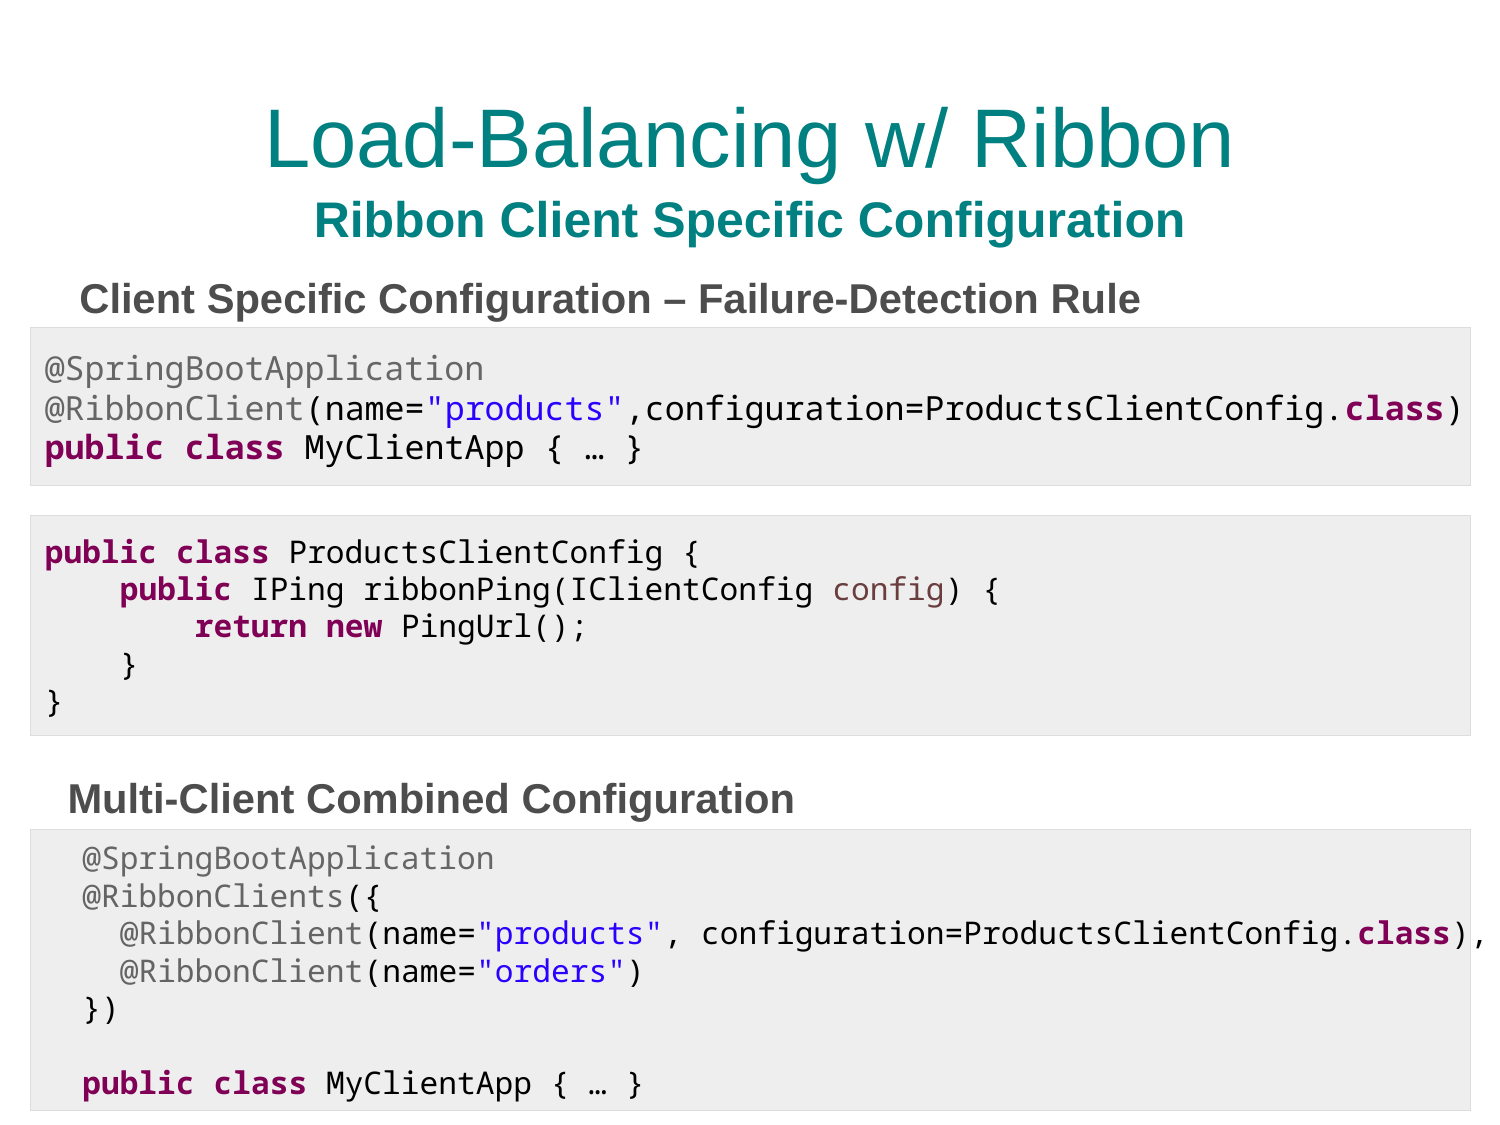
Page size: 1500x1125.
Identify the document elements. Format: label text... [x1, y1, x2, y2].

text_box Multi-Client Combined Configuration [52, 764, 1420, 829]
text_box @SpringBootApplication @RibbonClients({ @RibbonClient(name="products", configuration=ProductsClientConfig.class), @RibbonClient(name="orders") }) public class MyClientApp { … } [30, 829, 1471, 1111]
title Load-Balancing w/ Ribbon [75, 44, 1425, 180]
text_box @SpringBootApplication @RibbonClient(name="products",configuration=ProductsClientConfig.class) public class MyClientApp { … } [30, 327, 1471, 486]
text_box Client Specific Configuration – Failure-Detection Rule [64, 264, 1317, 327]
text_box public class ProductsClientConfig { public IPing ribbonPing(IClientConfig config) { return new PingUrl(); } } [30, 515, 1471, 736]
text_box Ribbon Client Specific Configuration [0, 180, 1500, 255]
